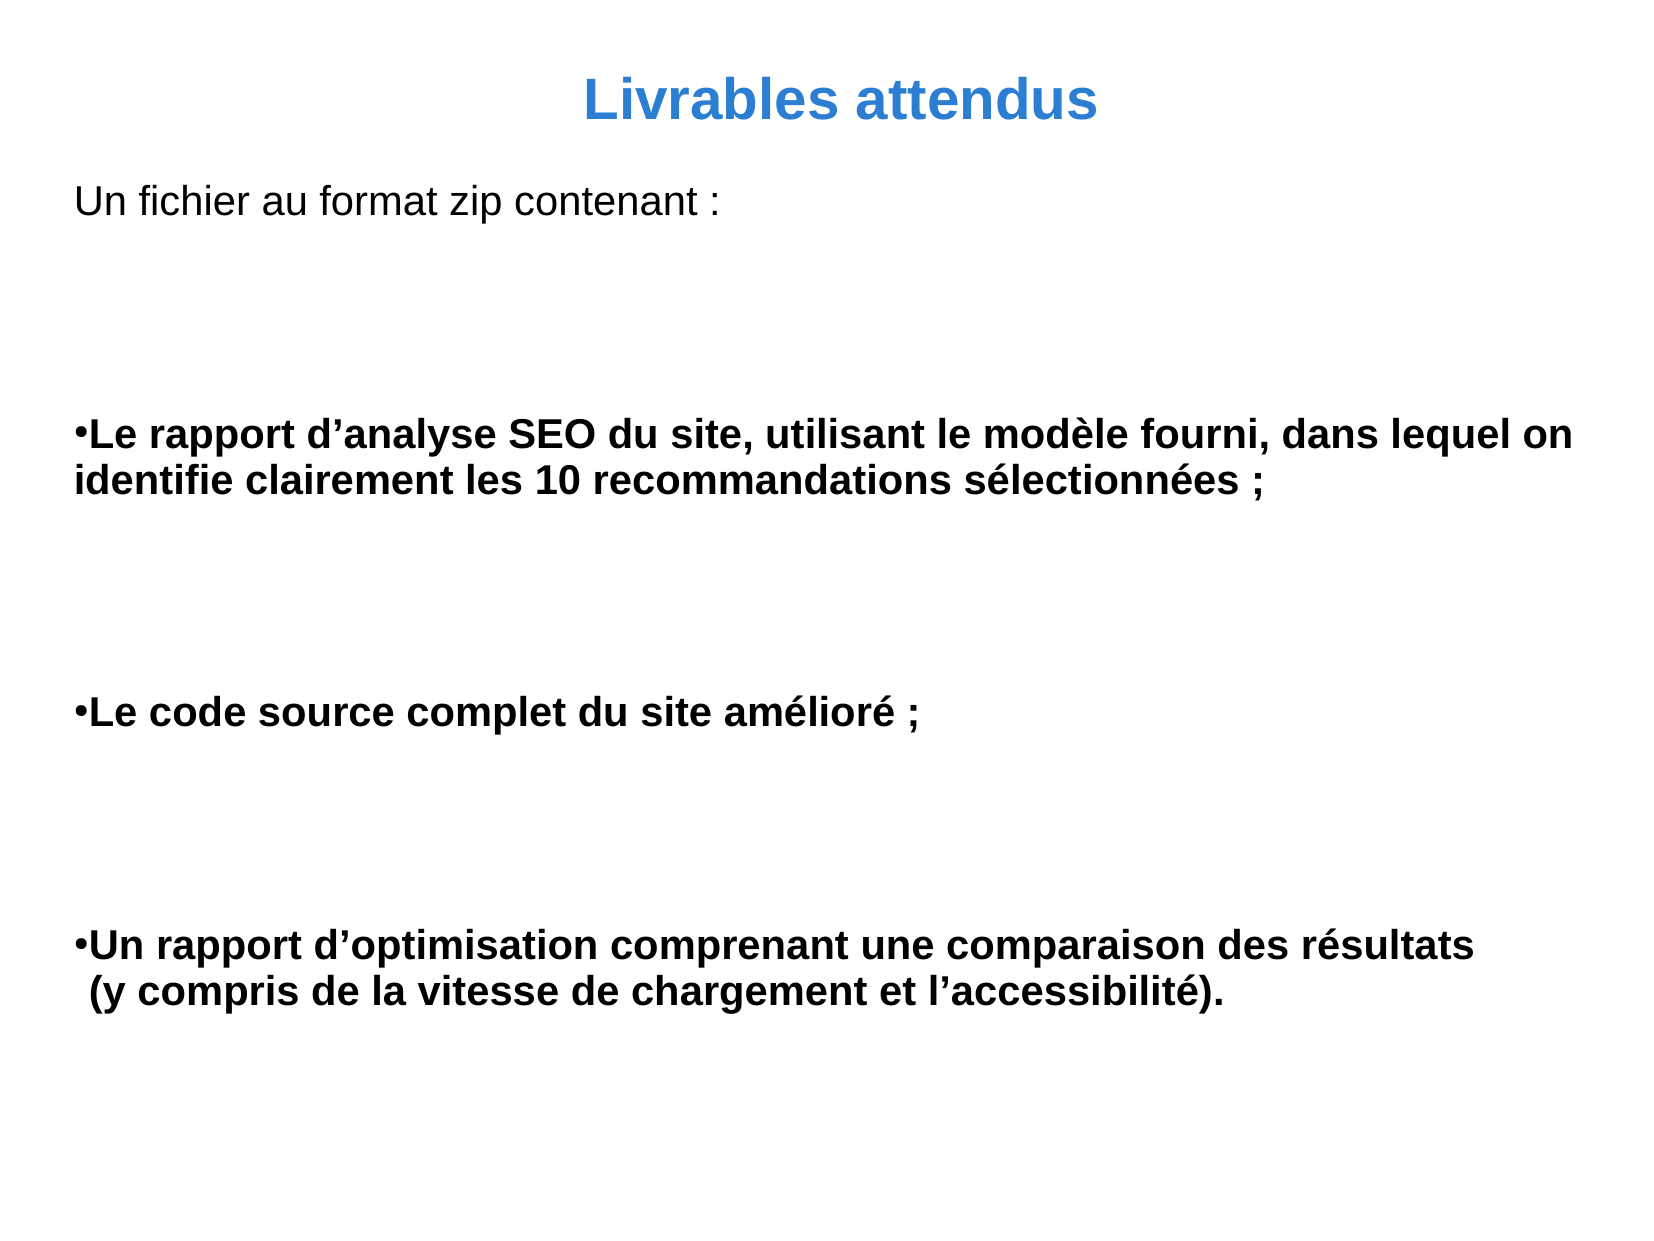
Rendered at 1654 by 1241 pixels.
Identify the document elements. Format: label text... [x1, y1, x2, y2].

text_box Livrables attendus Un fichier au format zip contenant : Le rapport d’analyse SEO du site, utilisant le modèle fourni, dans lequel on identifie clairement les 10 recommandations sélectionnées ; Le code source complet du site amélioré ; Un rapport d’optimisation comprenant une comparaison des résultats (y compris de la vitesse de chargement et l’accessibilité). [59, 59, 1625, 1241]
